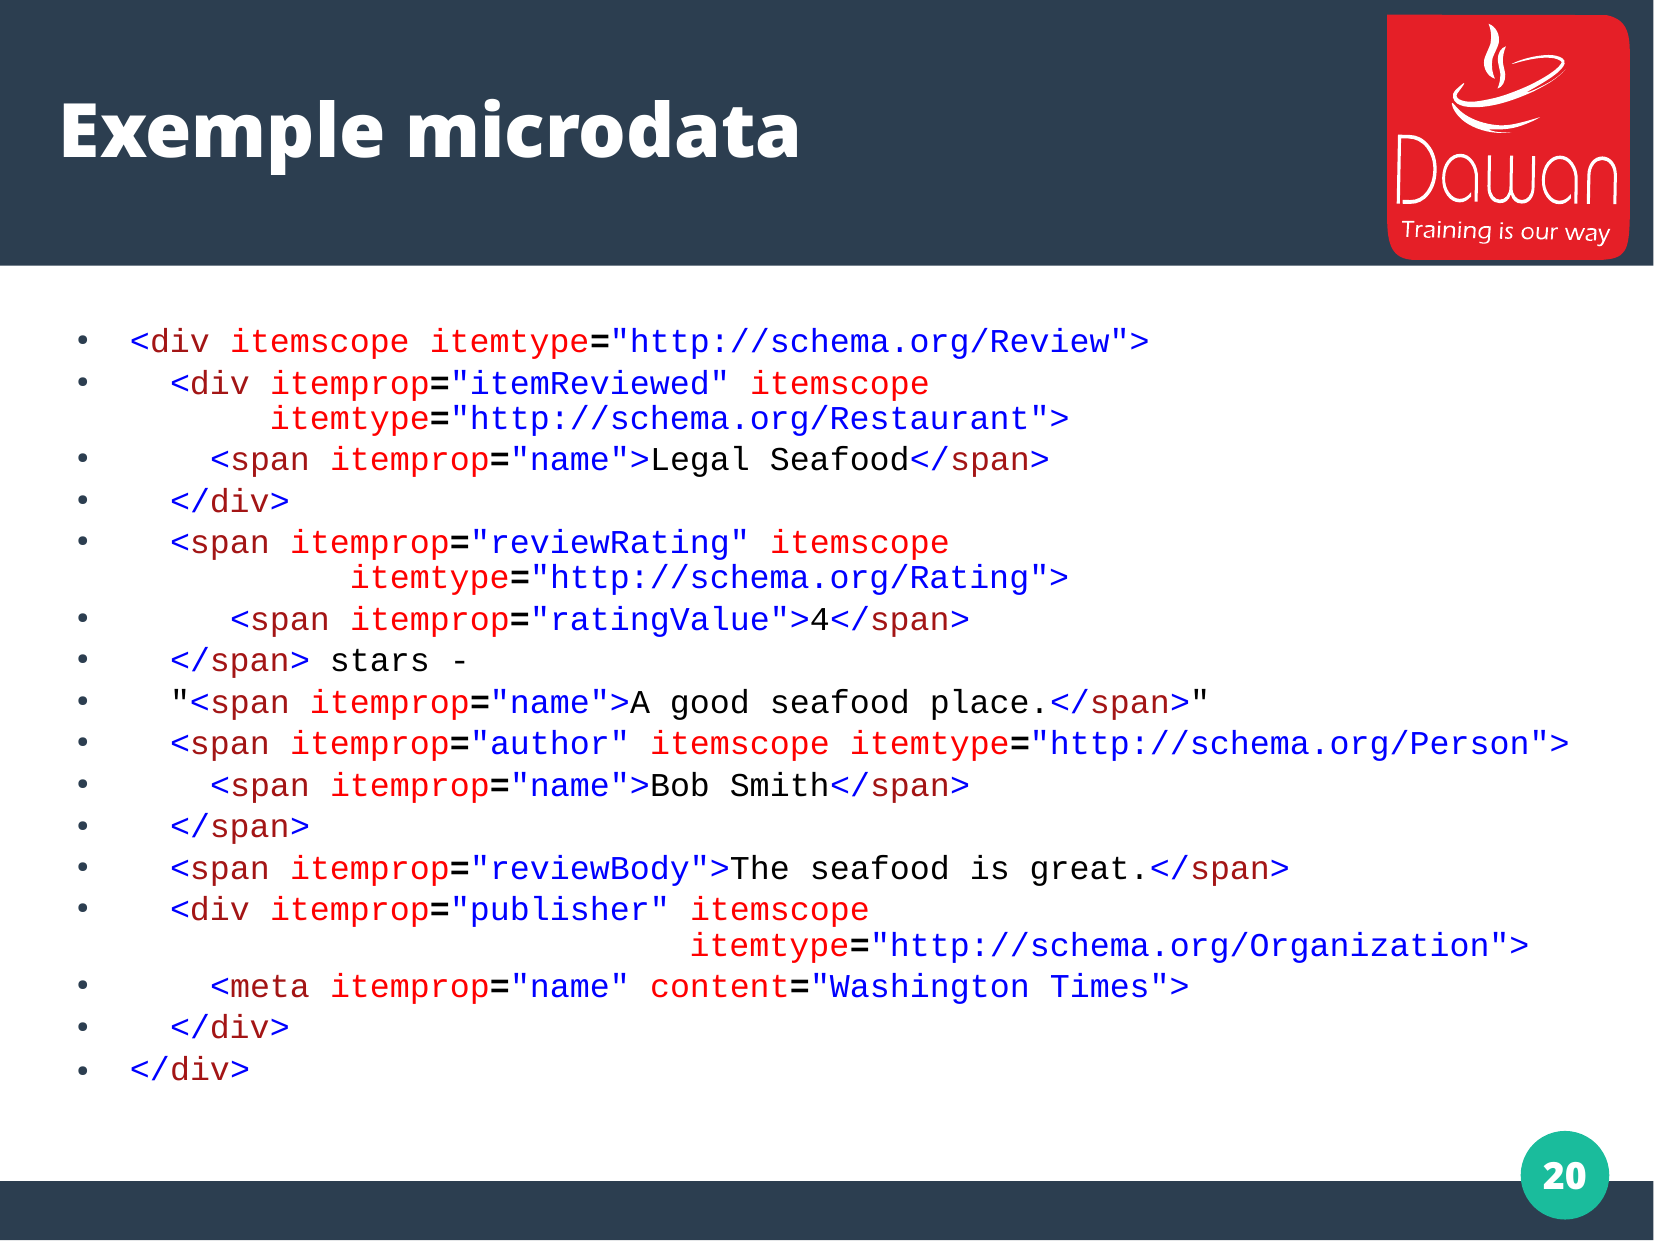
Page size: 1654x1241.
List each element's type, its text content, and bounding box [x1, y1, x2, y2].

list <div itemscope itemtype="http://schema.org/Review"> <div itemprop="itemReviewed" itemscope itemtype="http://schema.org/Restaurant"> <span itemprop="name">Legal Seafood</span> </div> <span itemprop="reviewRating" itemscope itemtype="http://schema.org/Rating"> <span itemprop="ratingValue">4</span> </span> stars - "<span itemprop="name">A good seafood place.</span>" <span itemprop="author" itemscope itemtype="http://schema.org/Person"> <span itemprop="name">Bob Smith</span> </span> <span itemprop="reviewBody">The seafood is great.</span> <div itemprop="publisher" itemscope itemtype="http://schema.org/Organization"> <meta itemprop="name" content="Washington Times"> </div> </div> [59, 324, 1595, 1152]
title Exemple microdata [59, 49, 1387, 207]
picture [1387, 14, 1630, 260]
